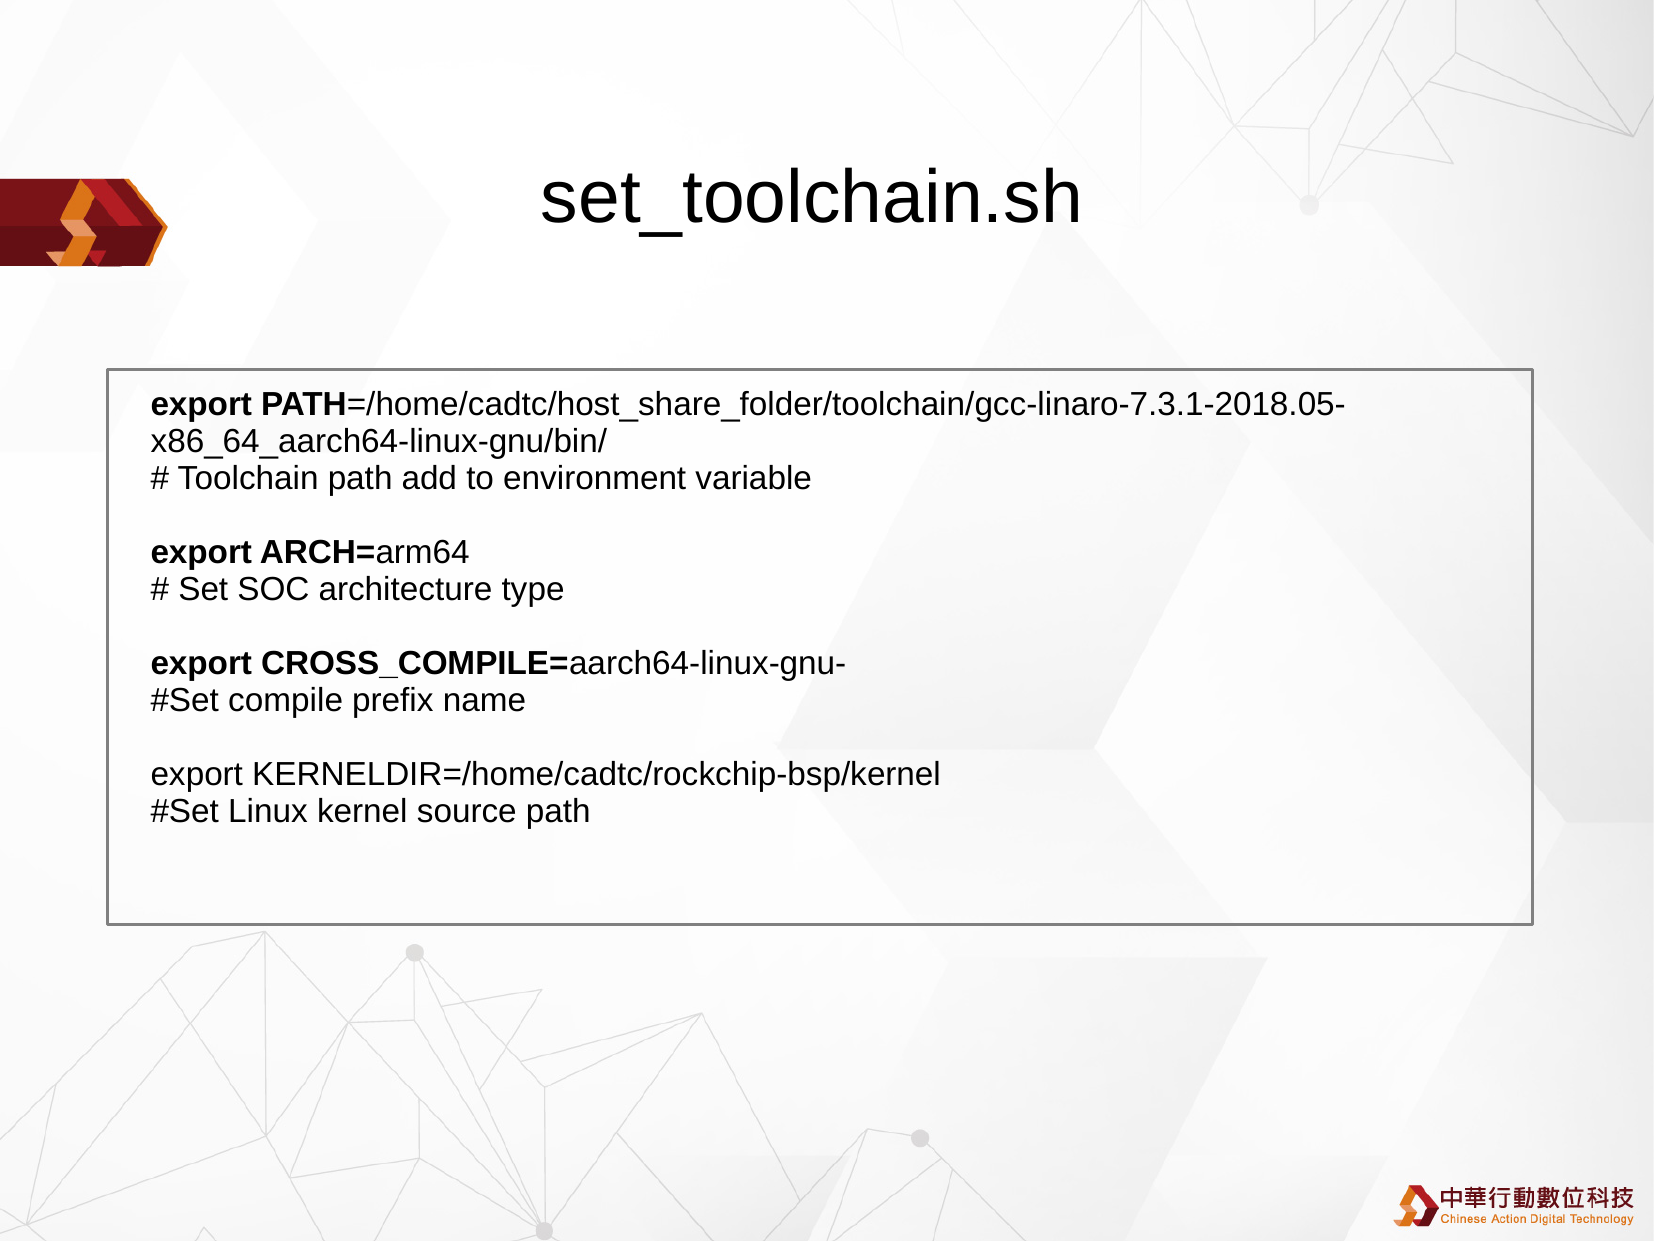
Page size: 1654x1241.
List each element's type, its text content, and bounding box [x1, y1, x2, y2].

text_box export PATH=/home/cadtc/host_share_folder/toolchain/gcc-linaro-7.3.1-2018.05-x86_64_aarch64-linux-gnu/bin/ # Toolchain path add to environment variable export ARCH=arm64 # Set SOC architecture type export CROSS_COMPILE=aarch64-linux-gnu- #Set compile prefix name export KERNELDIR=/home/cadtc/rockchip-bsp/kernel #Set Linux kernel source path [135, 378, 1560, 1030]
picture [0, 0, 1654, 1241]
text_box export PATH=/home/cadtc/host_share_folder/toolchain/gcc-linaro-7.3.1-2018.05-x86_64_aarch64-linux-gnu/bin/ # Toolchain path add to environment variable export ARCH=arm64 # Set SOC architecture type export CROSS_COMPILE=aarch64-linux-gnu- #Set compile prefix name export KERNELDIR=/home/cadtc/rockchip-bsp/kernel #Set Linux kernel source path [135, 378, 1531, 923]
title set_toolchain.sh [118, 112, 1506, 281]
